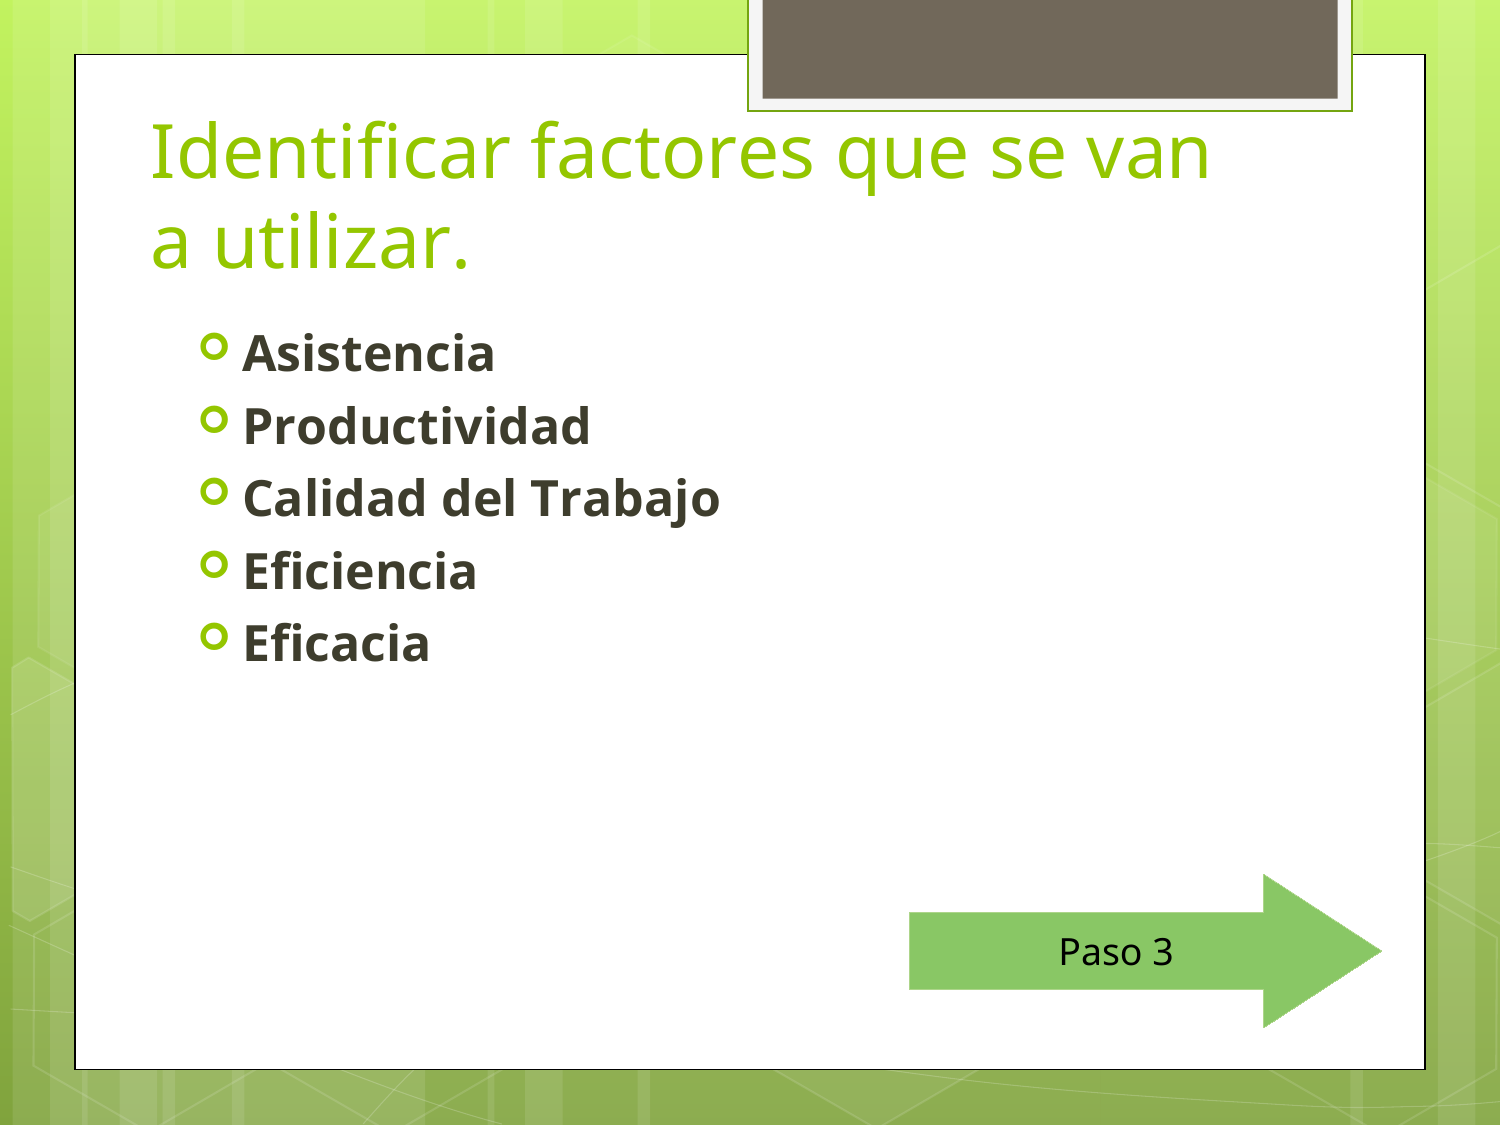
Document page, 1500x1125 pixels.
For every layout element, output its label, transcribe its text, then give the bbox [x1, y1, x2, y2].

text_box Paso 3 [909, 874, 1382, 1028]
title Identificar factores que se van a utilizar. [135, 66, 1270, 291]
list Asistencia Productividad Calidad del Trabajo Eficiencia Eficacia [171, 314, 1284, 709]
